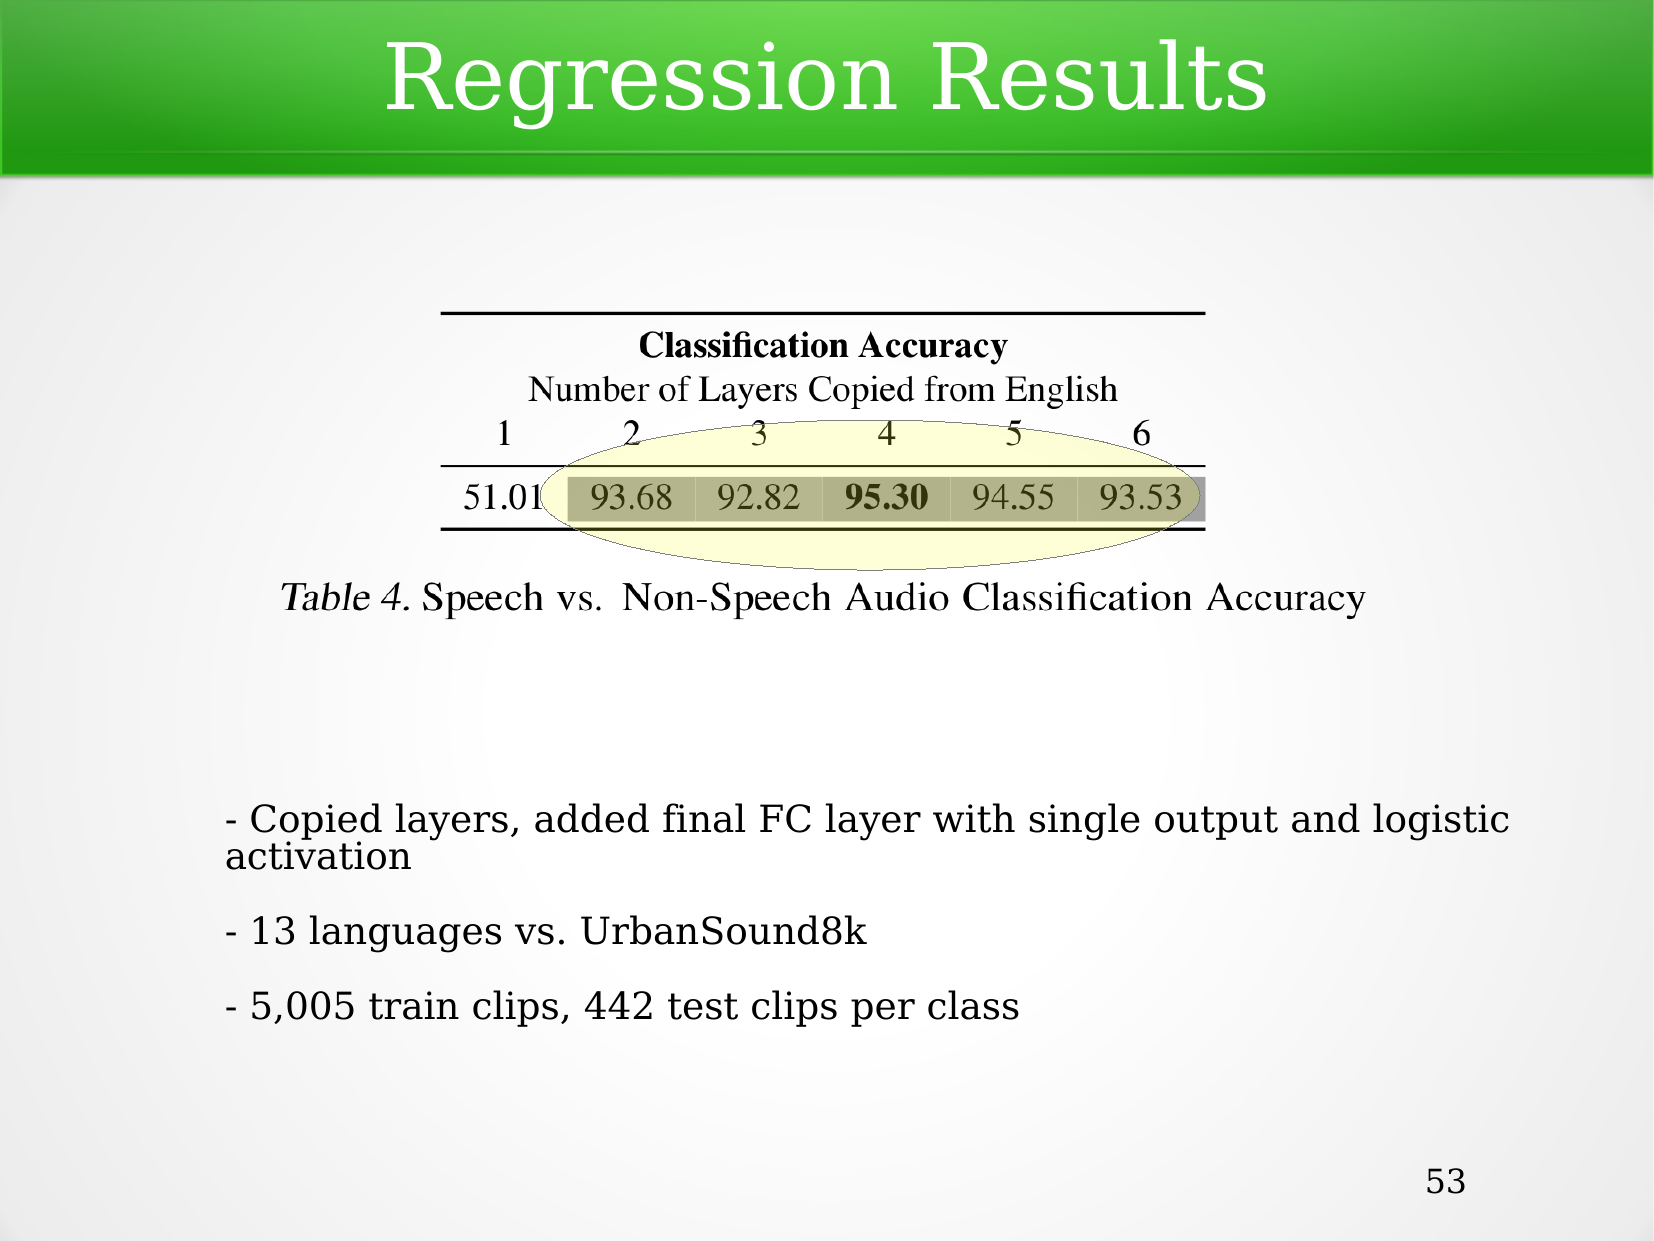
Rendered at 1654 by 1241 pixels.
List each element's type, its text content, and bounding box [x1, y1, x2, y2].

text_box [540, 420, 1201, 571]
picture [0, 0, 1654, 1241]
text_box - Copied layers, added final FC layer with single output and logistic activation - 13 languages vs. UrbanSound8k - 5,005 train clips, 442 test clips per class [210, 795, 1591, 1110]
title Regression Results [82, 11, 1571, 154]
